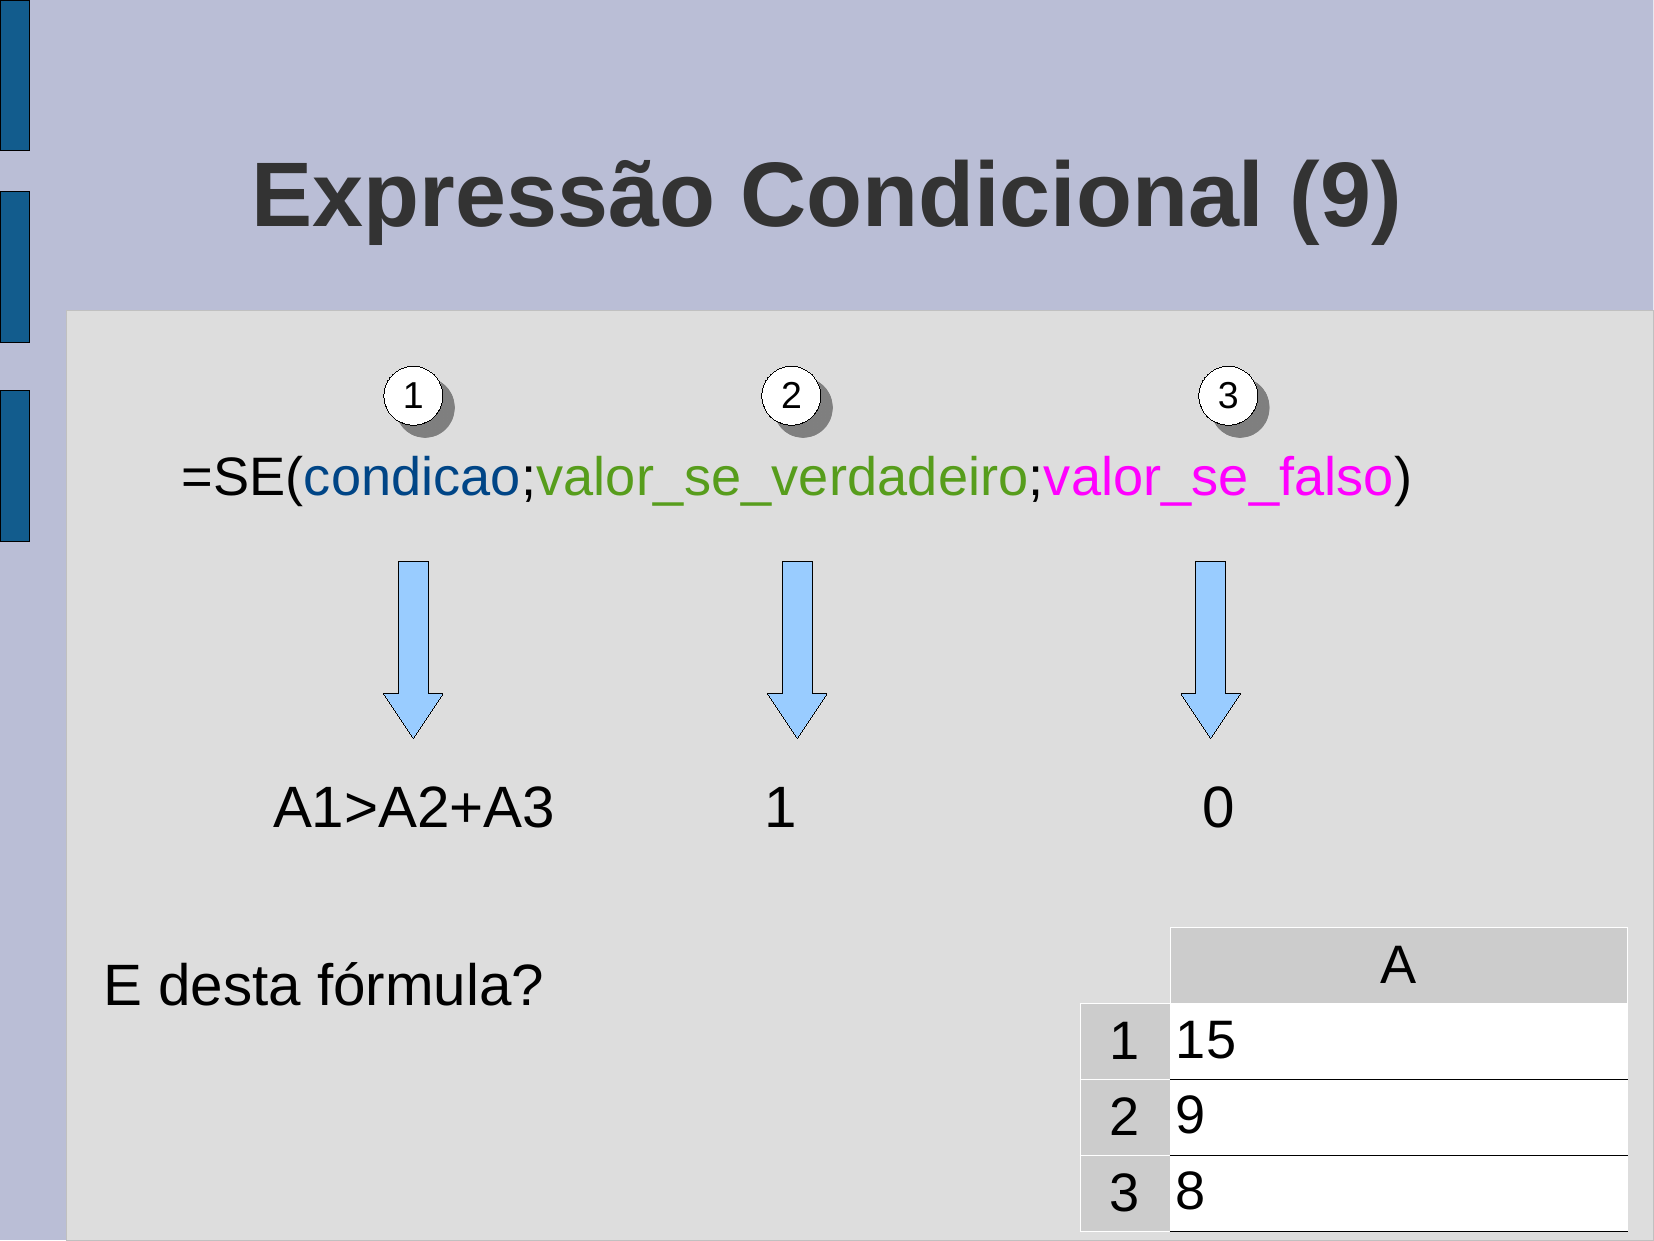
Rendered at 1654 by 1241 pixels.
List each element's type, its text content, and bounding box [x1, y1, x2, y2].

text_box A1>A2+A3 1 0 [177, 767, 1536, 848]
text_box 2 [761, 366, 821, 426]
table_cell 8 [1170, 1156, 1628, 1231]
table_header [1080, 927, 1170, 1003]
text_box 3 [1198, 366, 1258, 426]
text_box [383, 561, 443, 739]
text_box [1181, 561, 1241, 739]
table_header A [1171, 928, 1627, 1003]
text_box E desta fórmula? [88, 944, 1004, 1025]
table_cell 2 [1081, 1080, 1170, 1155]
text_box 1 [383, 366, 443, 426]
table_cell 15 [1170, 1003, 1628, 1079]
text_box [767, 561, 827, 739]
table_cell 3 [1081, 1156, 1170, 1231]
text_box =SE(condicao;valor_se_verdadeiro;valor_se_falso) [181, 445, 1447, 507]
table_cell 9 [1170, 1080, 1628, 1155]
title Expressão Condicional (9) [121, 98, 1534, 291]
table_cell 1 [1081, 1004, 1170, 1079]
